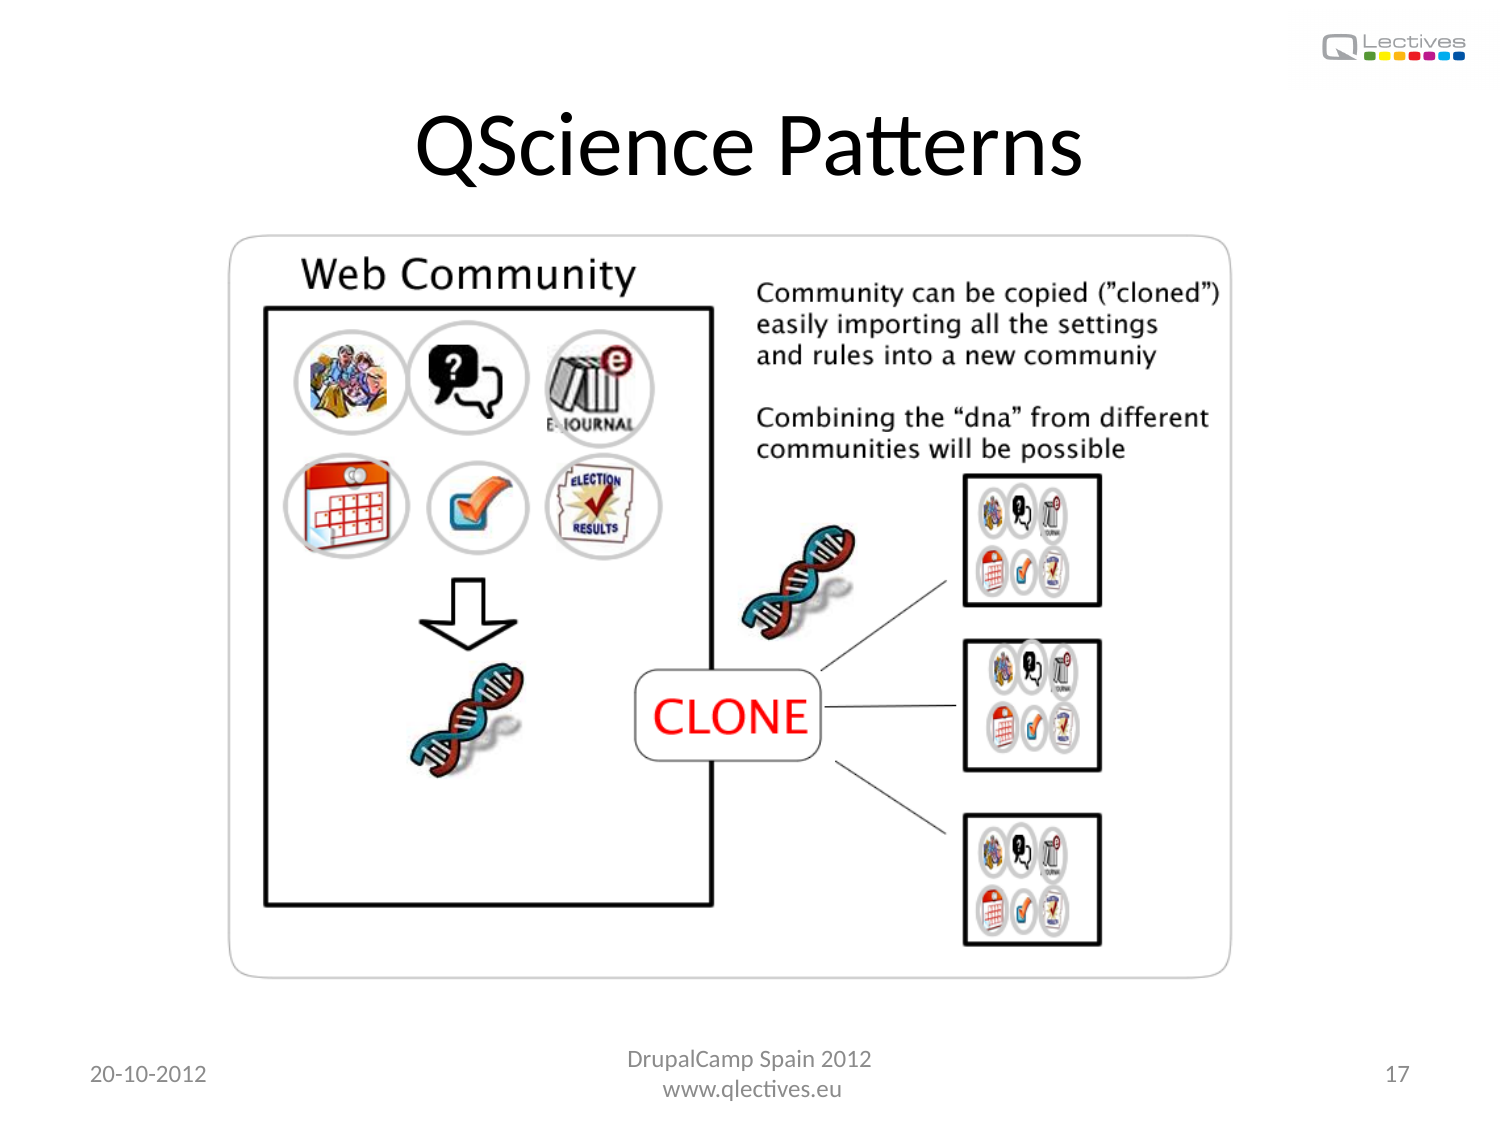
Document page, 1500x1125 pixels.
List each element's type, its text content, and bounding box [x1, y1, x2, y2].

text_box QScience Patterns [75, 45, 1425, 233]
picture [212, 224, 1264, 1004]
text_box <number> [1074, 1042, 1425, 1103]
text_box 20-10-2012 [74, 1042, 425, 1103]
picture [1288, 9, 1500, 90]
text_box DrupalCamp Spain 2012 www.qlectives.eu [512, 1042, 988, 1103]
